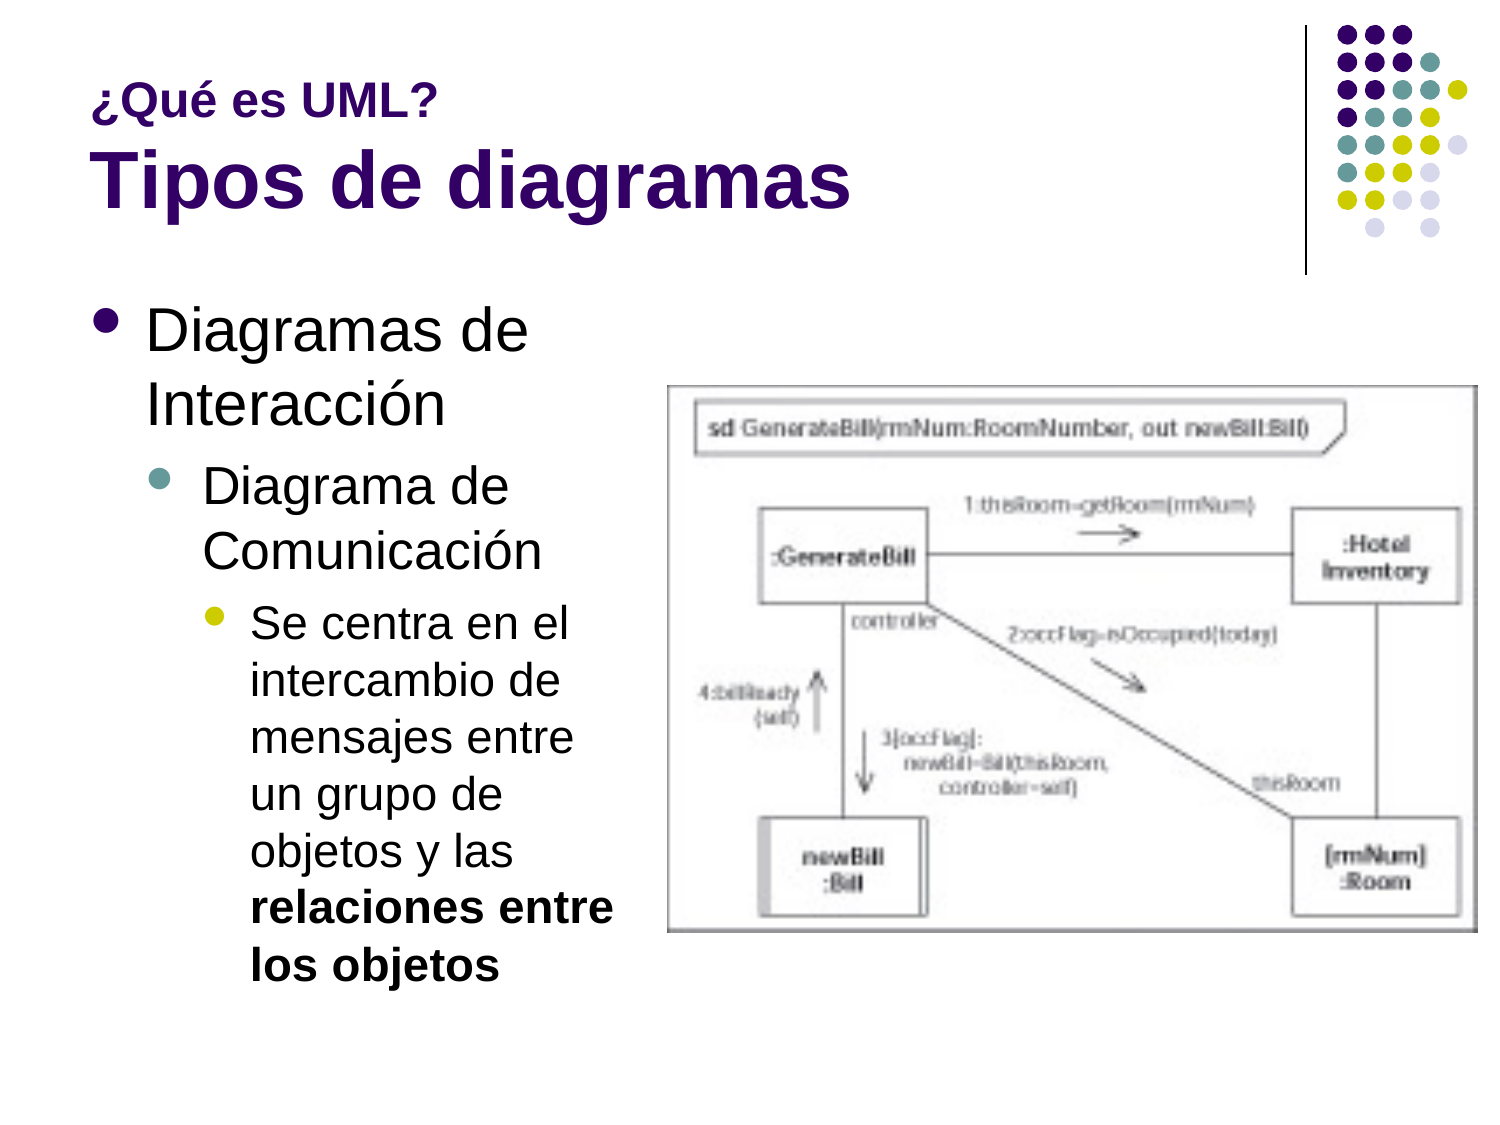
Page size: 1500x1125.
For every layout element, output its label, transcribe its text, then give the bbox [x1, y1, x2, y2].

list Diagramas de Interacción Diagrama de Comunicación Se centra en el intercambio de mensajes entre un grupo de objetos y las relaciones entre los objetos [74, 282, 644, 1006]
title ¿Qué es UML? Tipos de diagramas [74, 20, 1313, 233]
picture [667, 385, 1478, 933]
